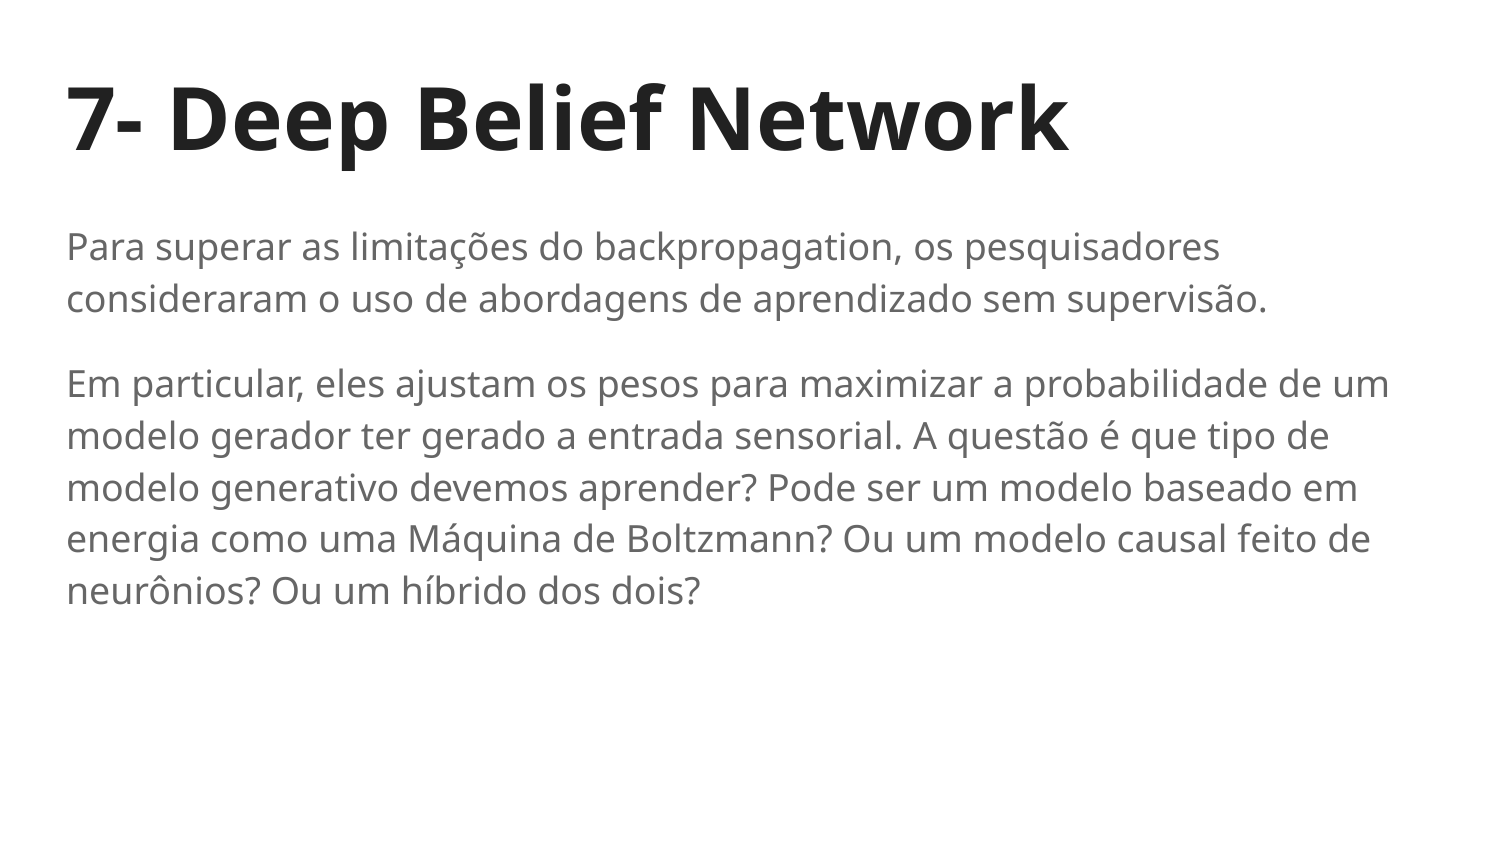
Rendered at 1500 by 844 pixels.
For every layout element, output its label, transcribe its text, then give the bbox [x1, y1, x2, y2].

list Para superar as limitações do backpropagation, os pesquisadores consideraram o uso de abordagens de aprendizado sem supervisão. Em particular, eles ajustam os pesos para maximizar a probabilidade de um modelo gerador ter gerado a entrada sensorial. A questão é que tipo de modelo generativo devemos aprender? Pode ser um modelo baseado em energia como uma Máquina de Boltzmann? Ou um modelo causal feito de neurônios? Ou um híbrido dos dois? [51, 201, 1449, 750]
title 7- Deep Belief Network [51, 48, 1449, 180]
